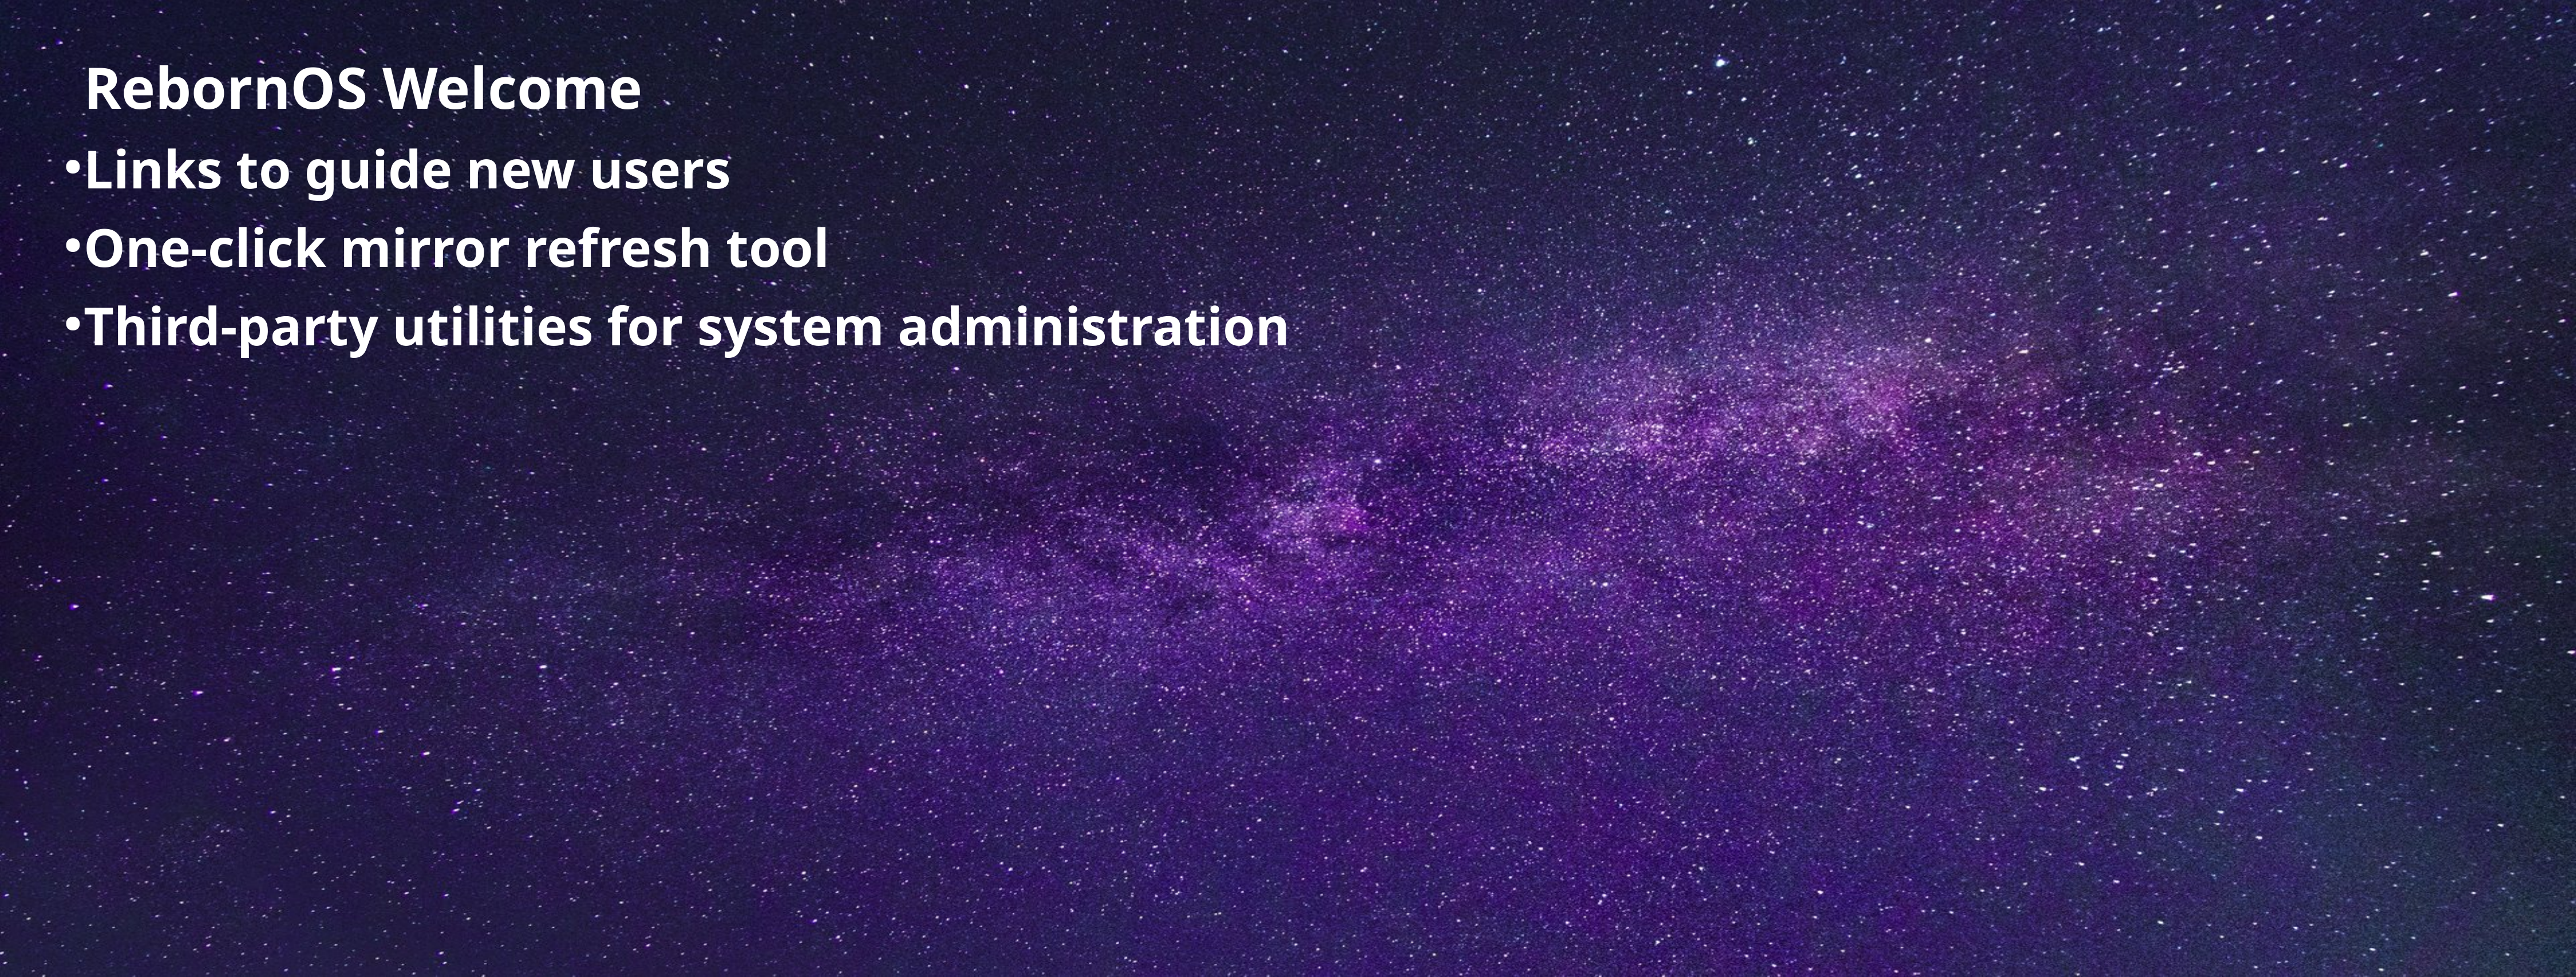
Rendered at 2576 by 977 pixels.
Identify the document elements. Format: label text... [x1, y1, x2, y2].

text_box RebornOS Welcome Links to guide new users One-click mirror refresh tool Third-party utilities for system administration [55, 44, 1976, 472]
picture [0, 0, 2576, 977]
